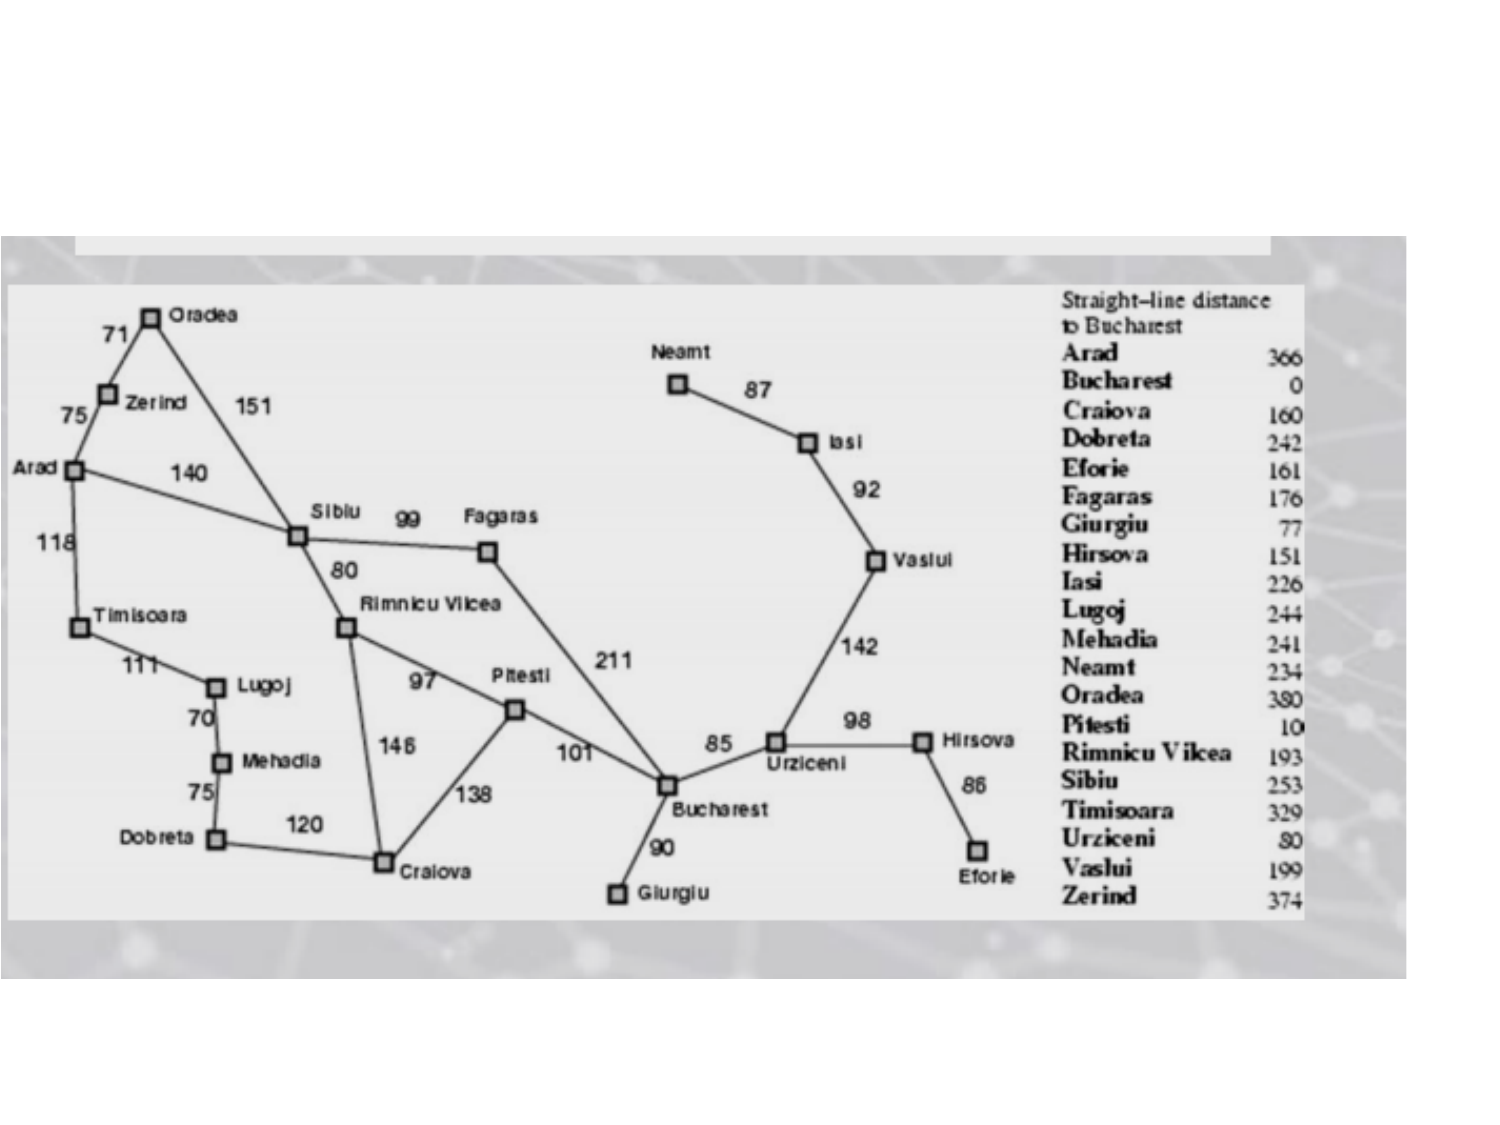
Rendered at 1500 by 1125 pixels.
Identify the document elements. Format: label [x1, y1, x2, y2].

picture [1, 236, 1407, 979]
